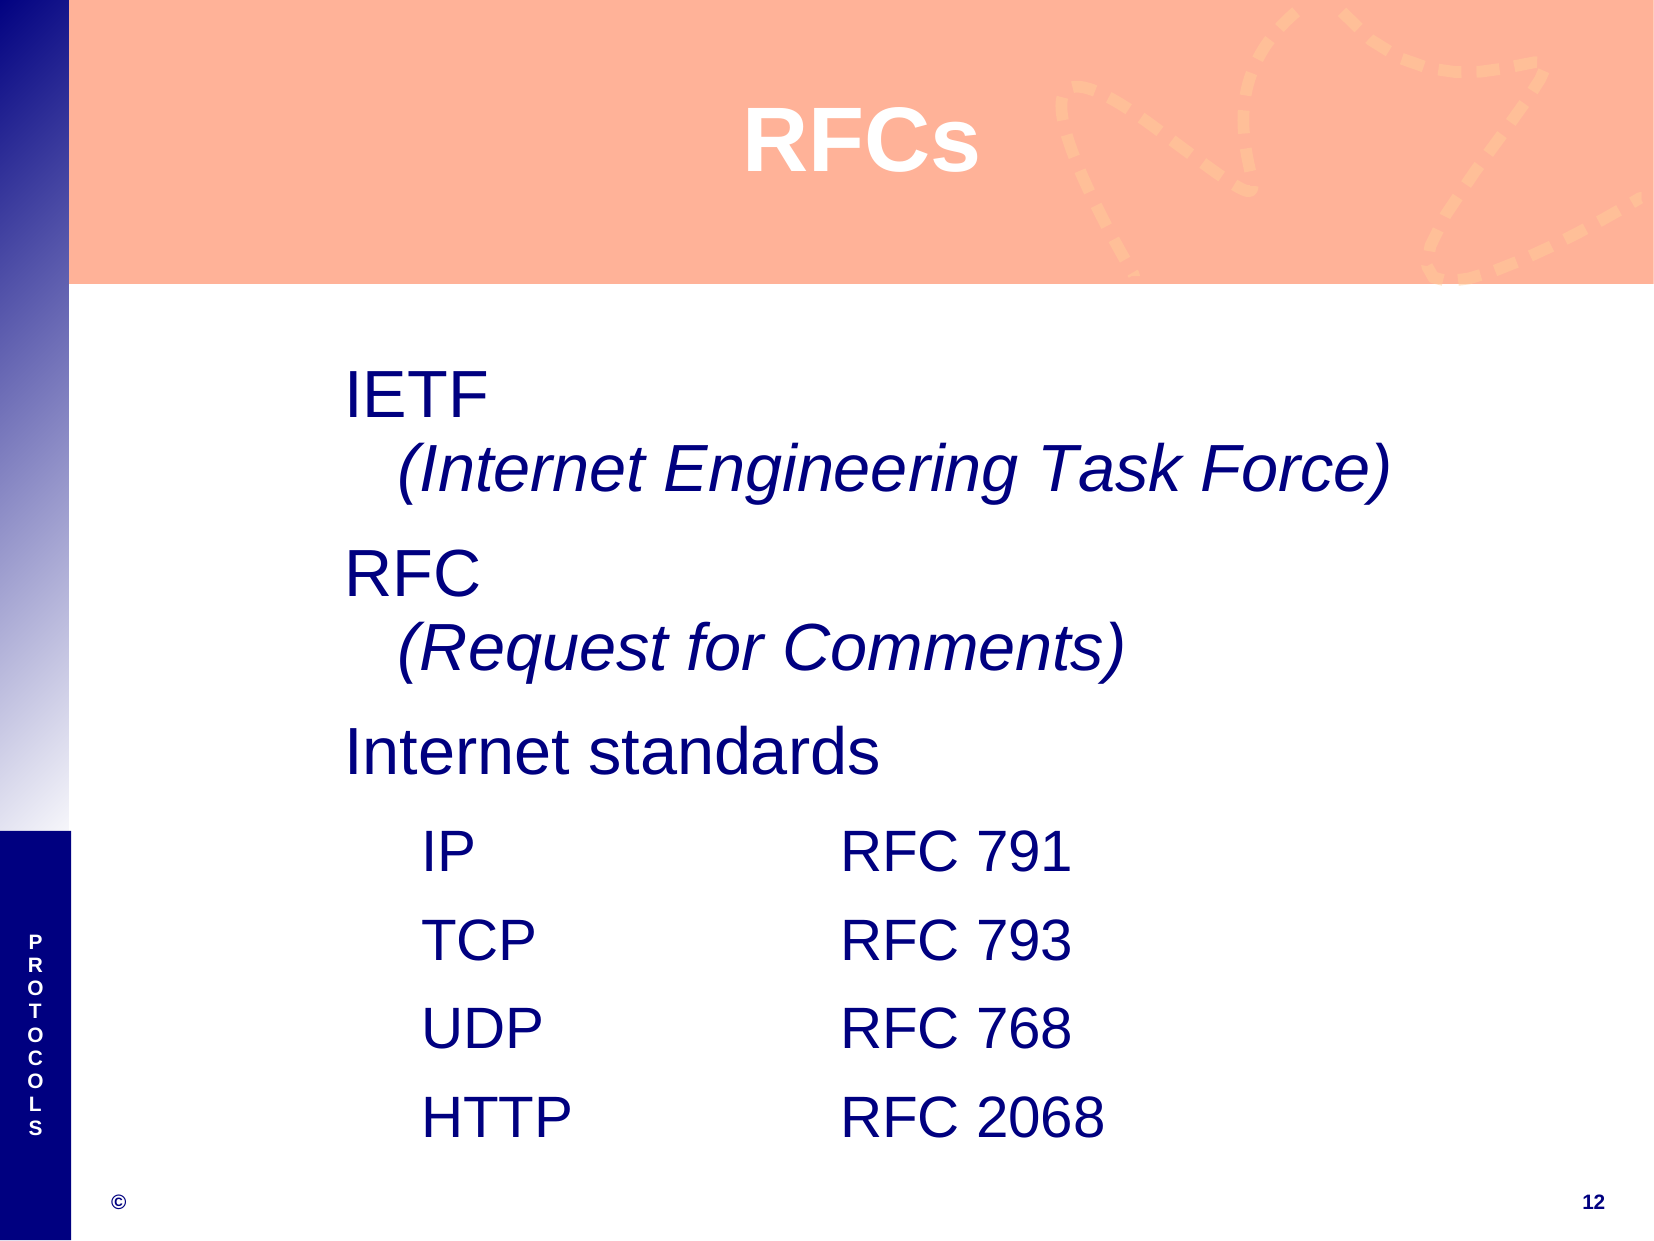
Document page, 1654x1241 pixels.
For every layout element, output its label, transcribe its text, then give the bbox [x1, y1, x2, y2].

list IETF (Internet Engineering Task Force) RFC (Request for Comments) Internet standards IP RFC 791 TCP RFC 793 UDP RFC 768 HTTP RFC 2068 [326, 356, 1398, 1150]
title RFCs [70, 36, 1654, 244]
text_box P R O T O C O L S [0, 829, 71, 1241]
